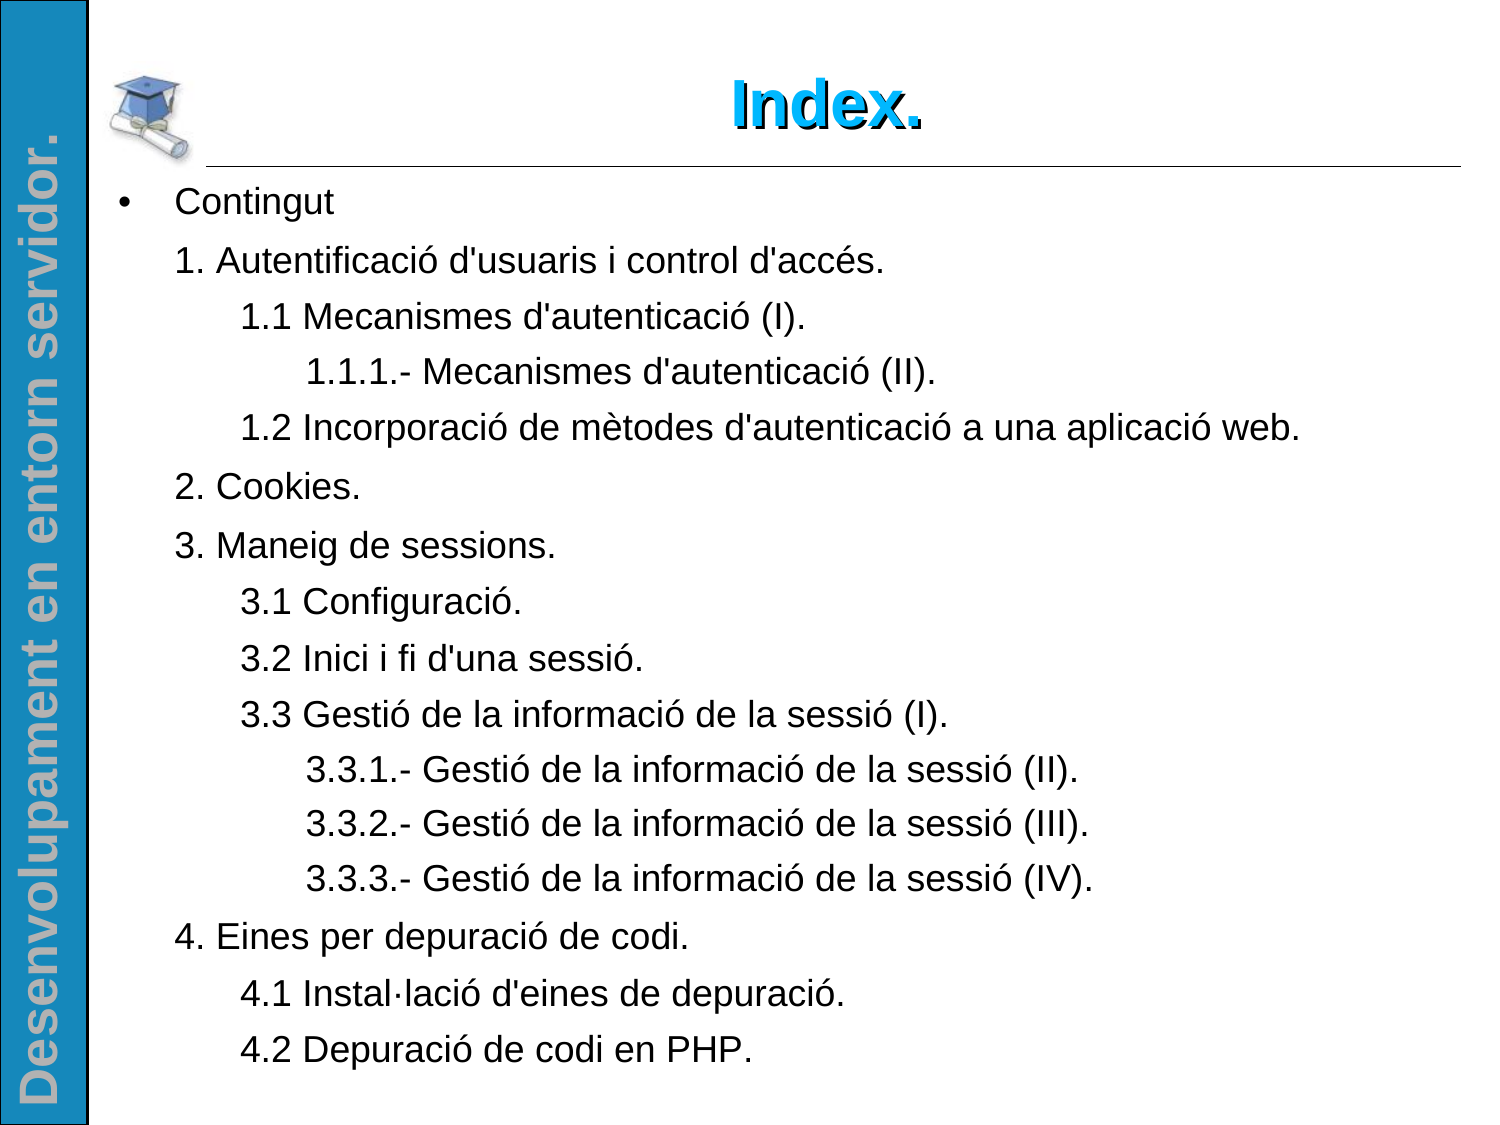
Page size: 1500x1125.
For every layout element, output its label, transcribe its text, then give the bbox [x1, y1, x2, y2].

title Index. [206, 59, 1447, 148]
picture [93, 61, 206, 174]
list Contingut 1. Autentificació d'usuaris i control d'accés. 1.1 Mecanismes d'autenticació (I). 1.1.1.- Mecanismes d'autenticació (II). 1.2 Incorporació de mètodes d'autenticació a una aplicació web. 2. Cookies. 3. Maneig de sessions. 3.1 Configuració. 3.2 Inici i fi d'una sessió. 3.3 Gestió de la informació de la sessió (I). 3.3.1.- Gestió de la informació de la sessió (II). 3.3.2.- Gestió de la informació de la sessió (III). 3.3.3.- Gestió de la informació de la sessió (IV). 4. Eines per depuració de codi. 4.1 Instal·lació d'eines de depuració. 4.2 Depuració de codi en PHP. [118, 180, 1477, 1071]
